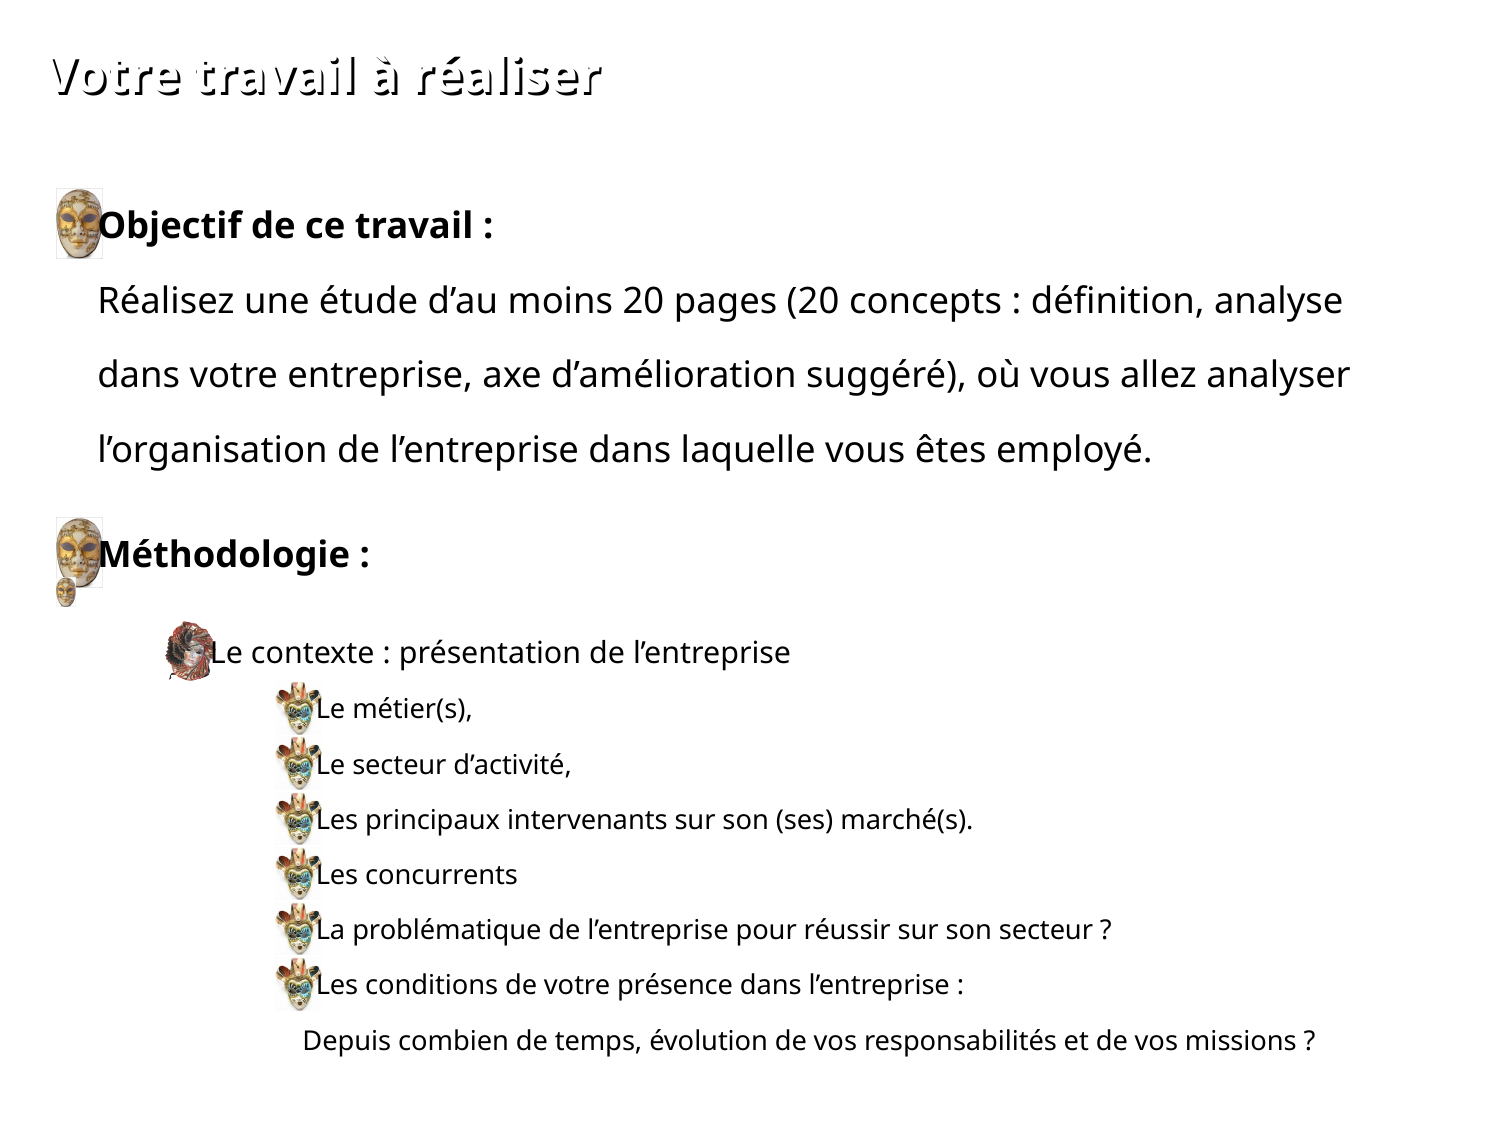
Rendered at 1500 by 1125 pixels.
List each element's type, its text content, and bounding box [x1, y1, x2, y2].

title Votre travail à réaliser [29, 13, 1476, 132]
list Objectif de ce travail : Réalisez une étude d’au moins 20 pages (20 concepts : définition, analyse dans votre entreprise, axe d’amélioration suggéré), où vous allez analyser l’organisation de l’entreprise dans laquelle vous êtes employé. Méthodologie : Le contexte : présentation de l’entreprise Le métier(s), Le secteur d’activité, Les principaux intervenants sur son (ses) marché(s). Les concurrents La problématique de l’entreprise pour réussir sur son secteur ? Les conditions de votre présence dans l’entreprise : Depuis combien de temps, évolution de vos responsabilités et de vos missions ? [41, 172, 1459, 1071]
